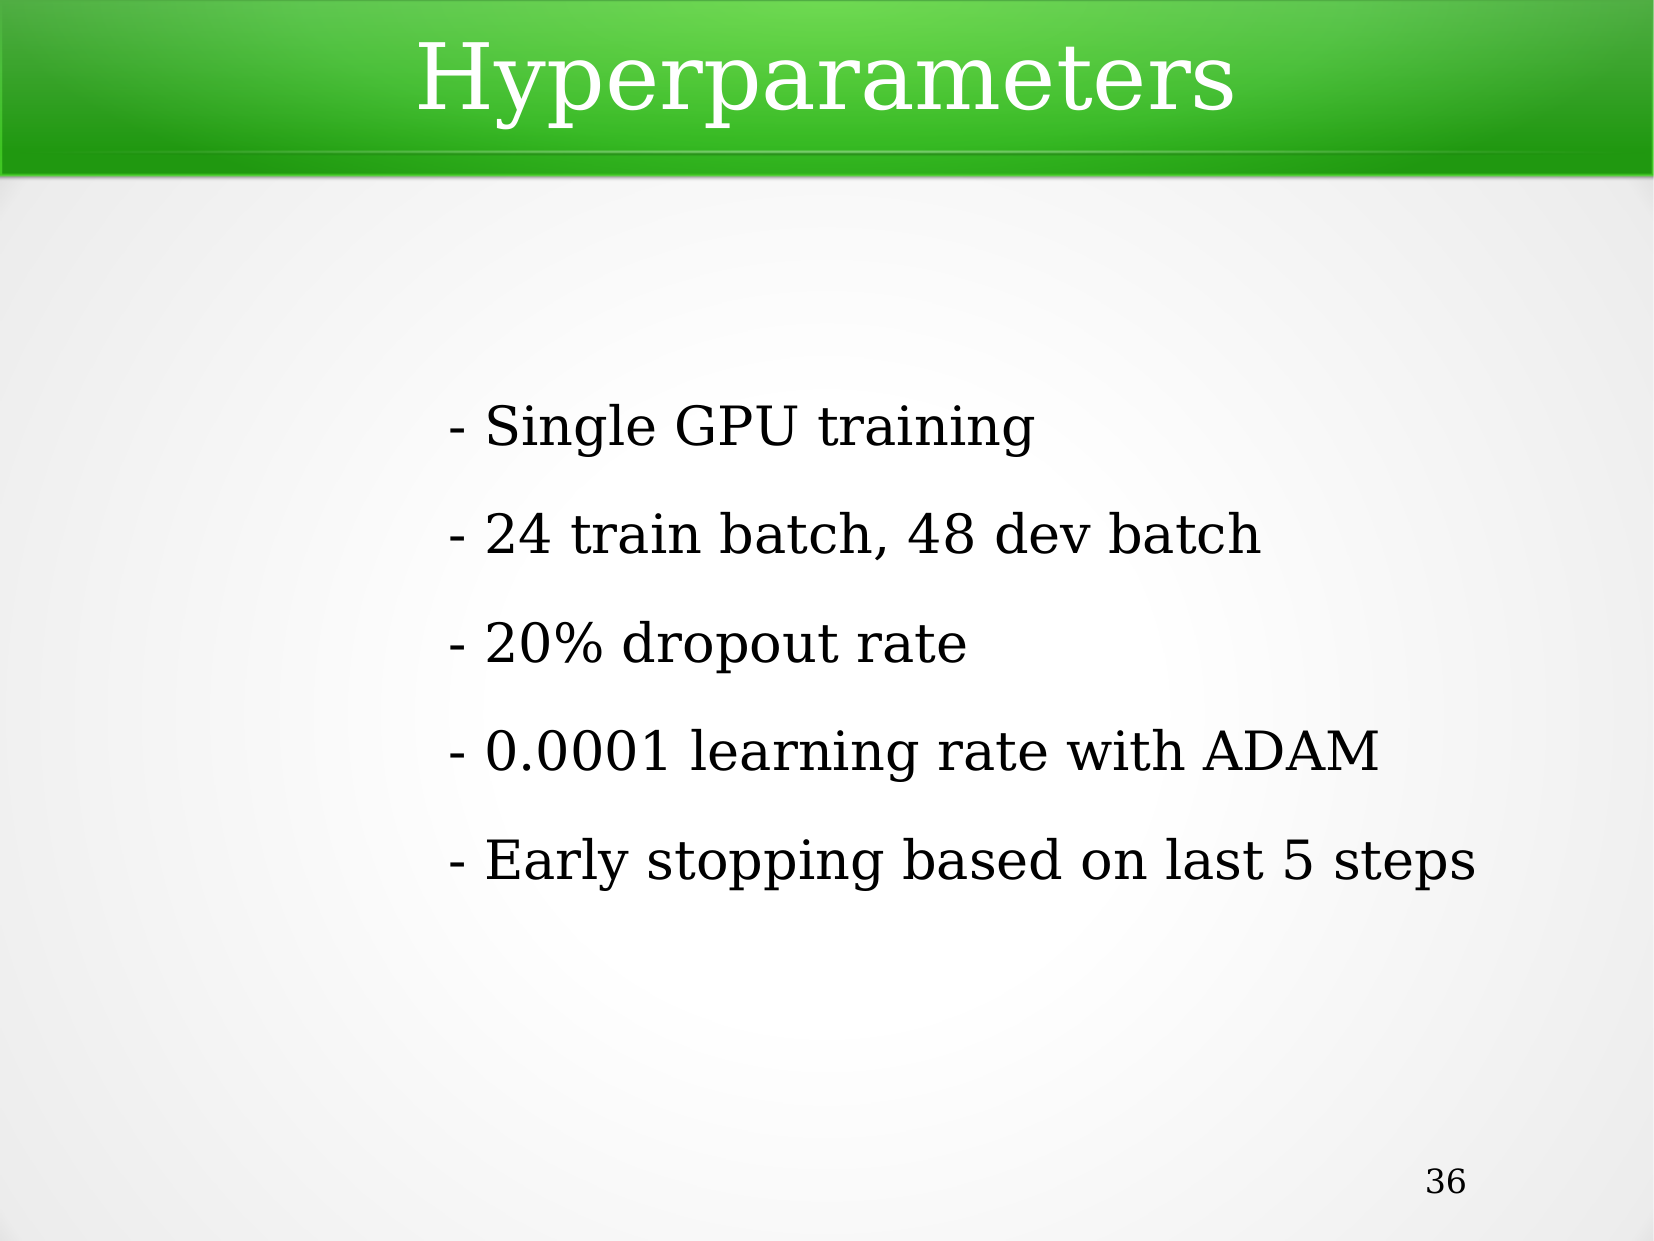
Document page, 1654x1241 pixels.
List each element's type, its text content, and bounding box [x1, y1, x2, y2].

text_box - Single GPU training - 24 train batch, 48 dev batch - 20% dropout rate - 0.0001 learning rate with ADAM - Early stopping based on last 5 steps [434, 394, 1605, 1241]
title Hyperparameters [82, 11, 1571, 154]
picture [0, 0, 1654, 1241]
